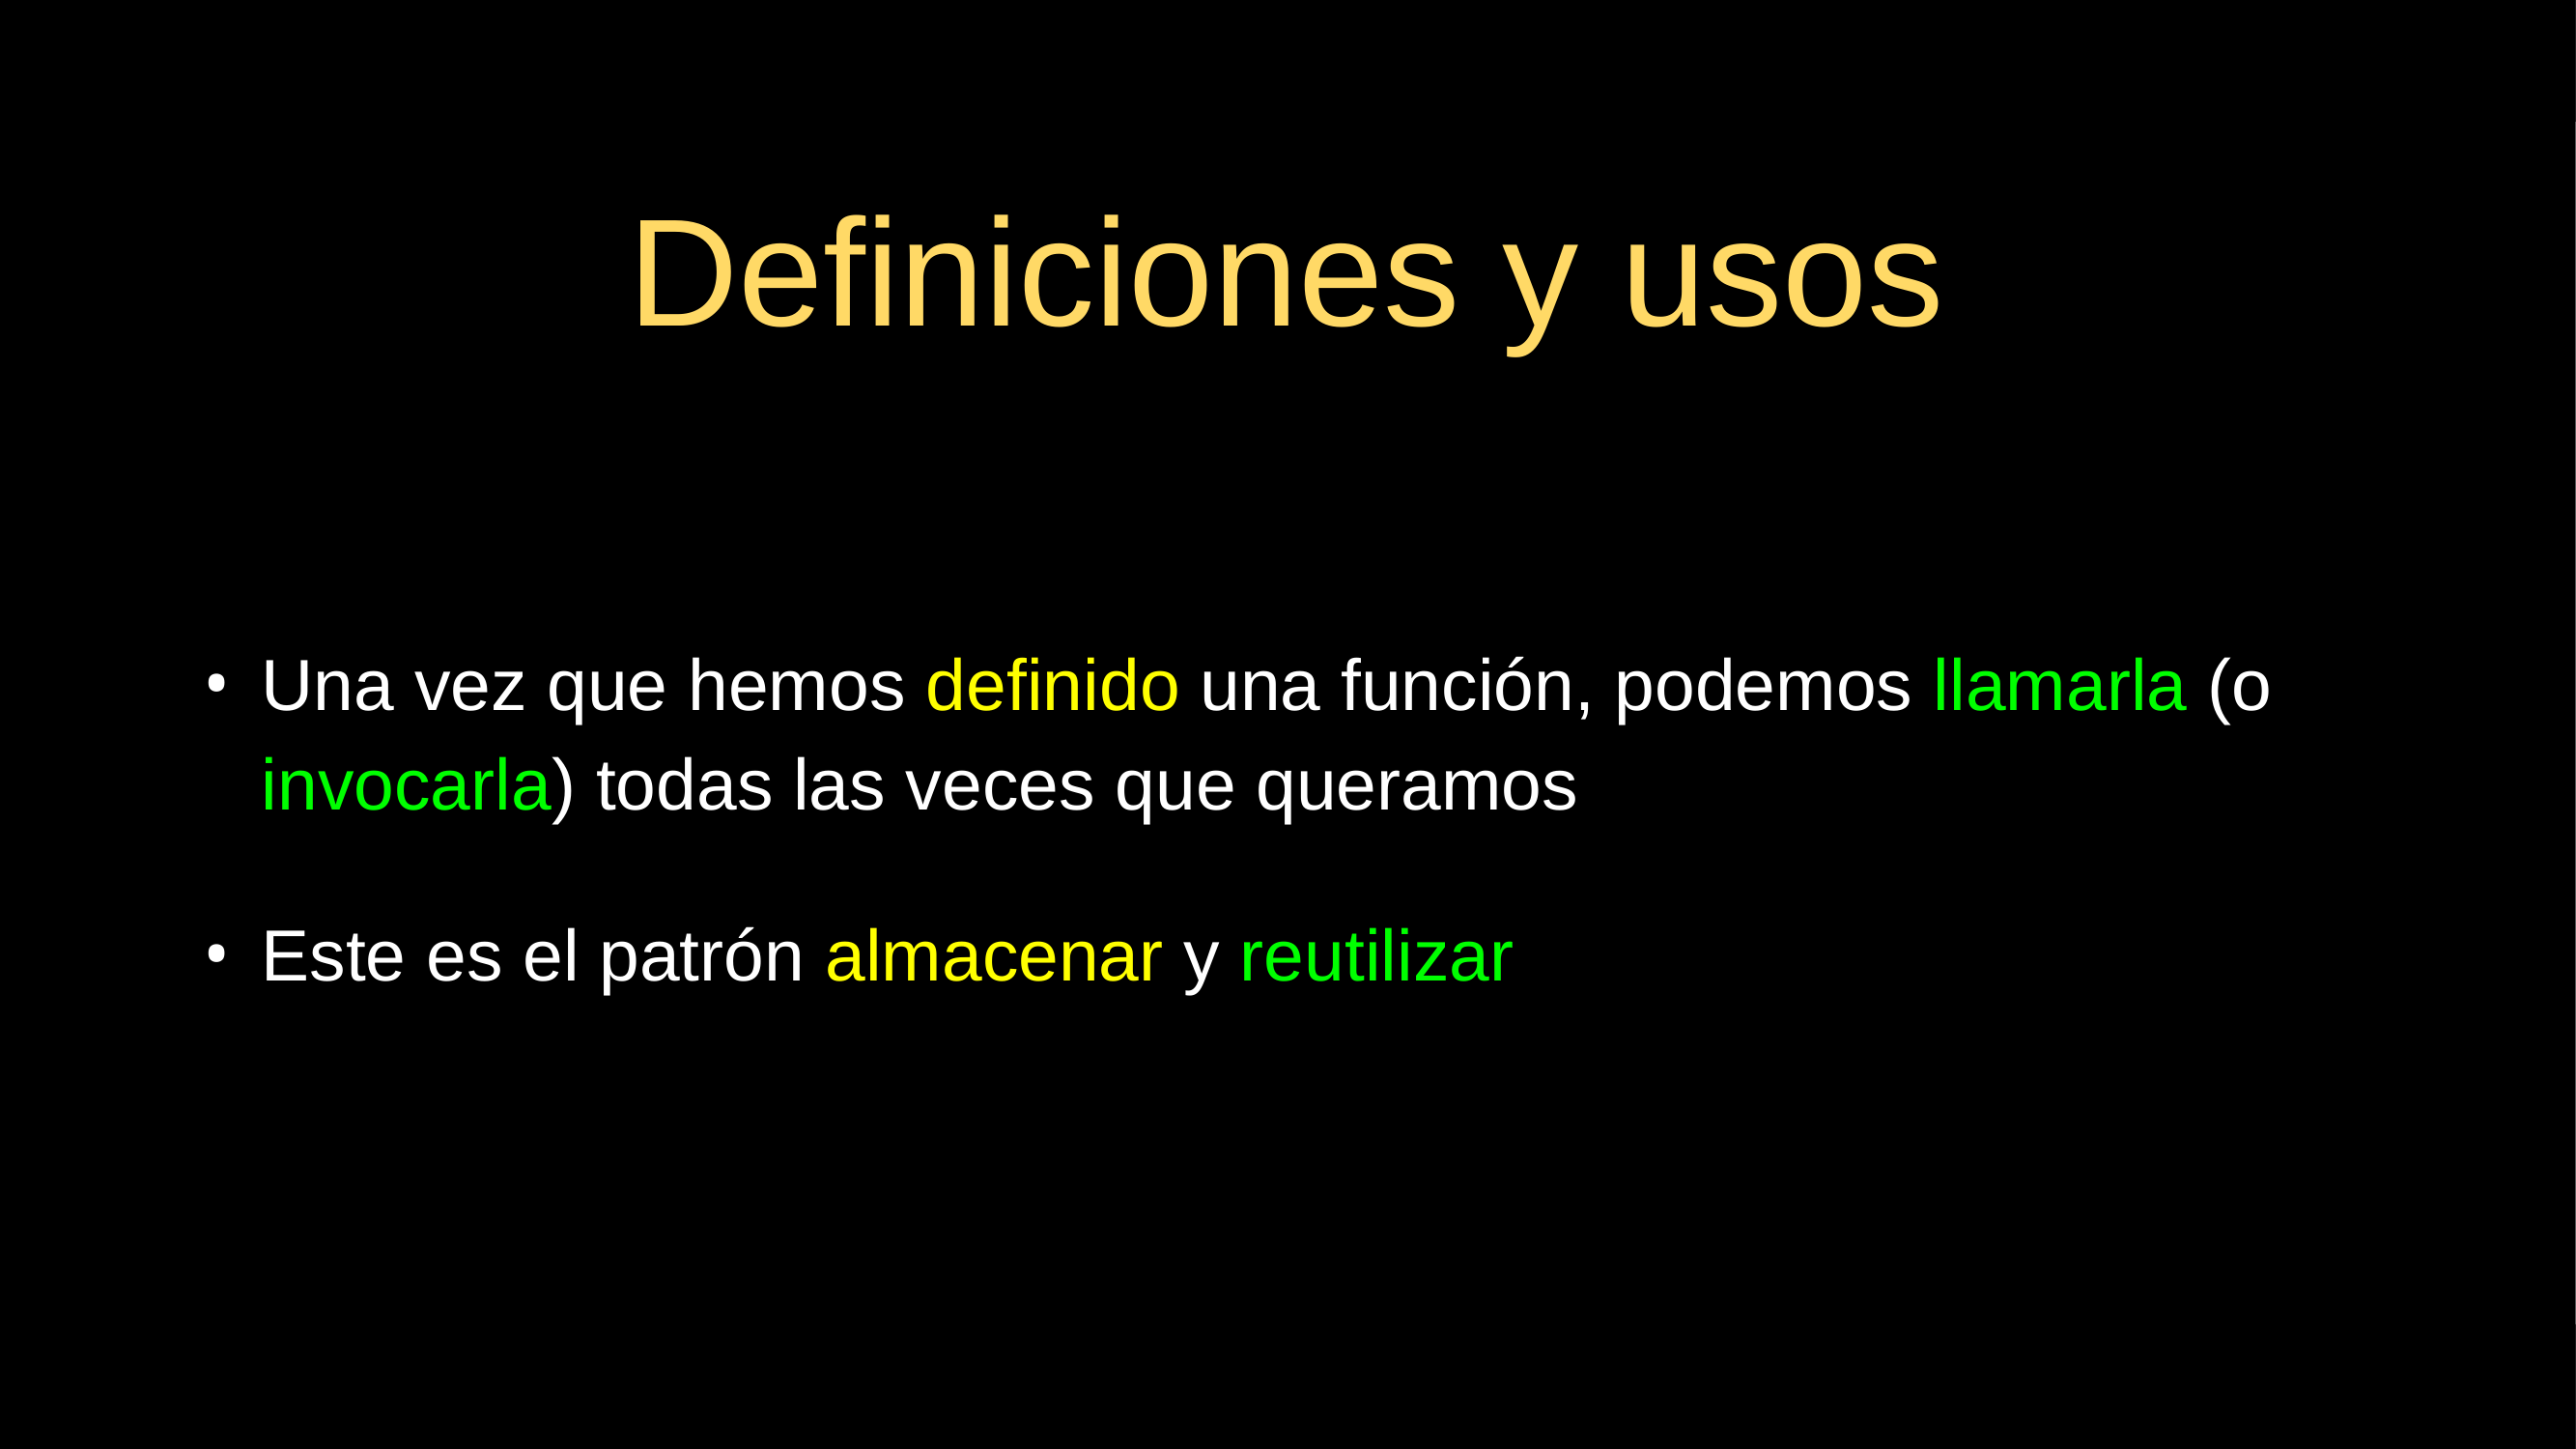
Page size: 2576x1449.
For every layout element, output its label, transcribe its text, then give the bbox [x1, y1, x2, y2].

title Definiciones y usos [183, 127, 2391, 403]
list Una vez que hemos definido una función, podemos llamarla (o invocarla) todas las veces que queramos Este es el patrón almacenar y reutilizar [136, 479, 2517, 1142]
